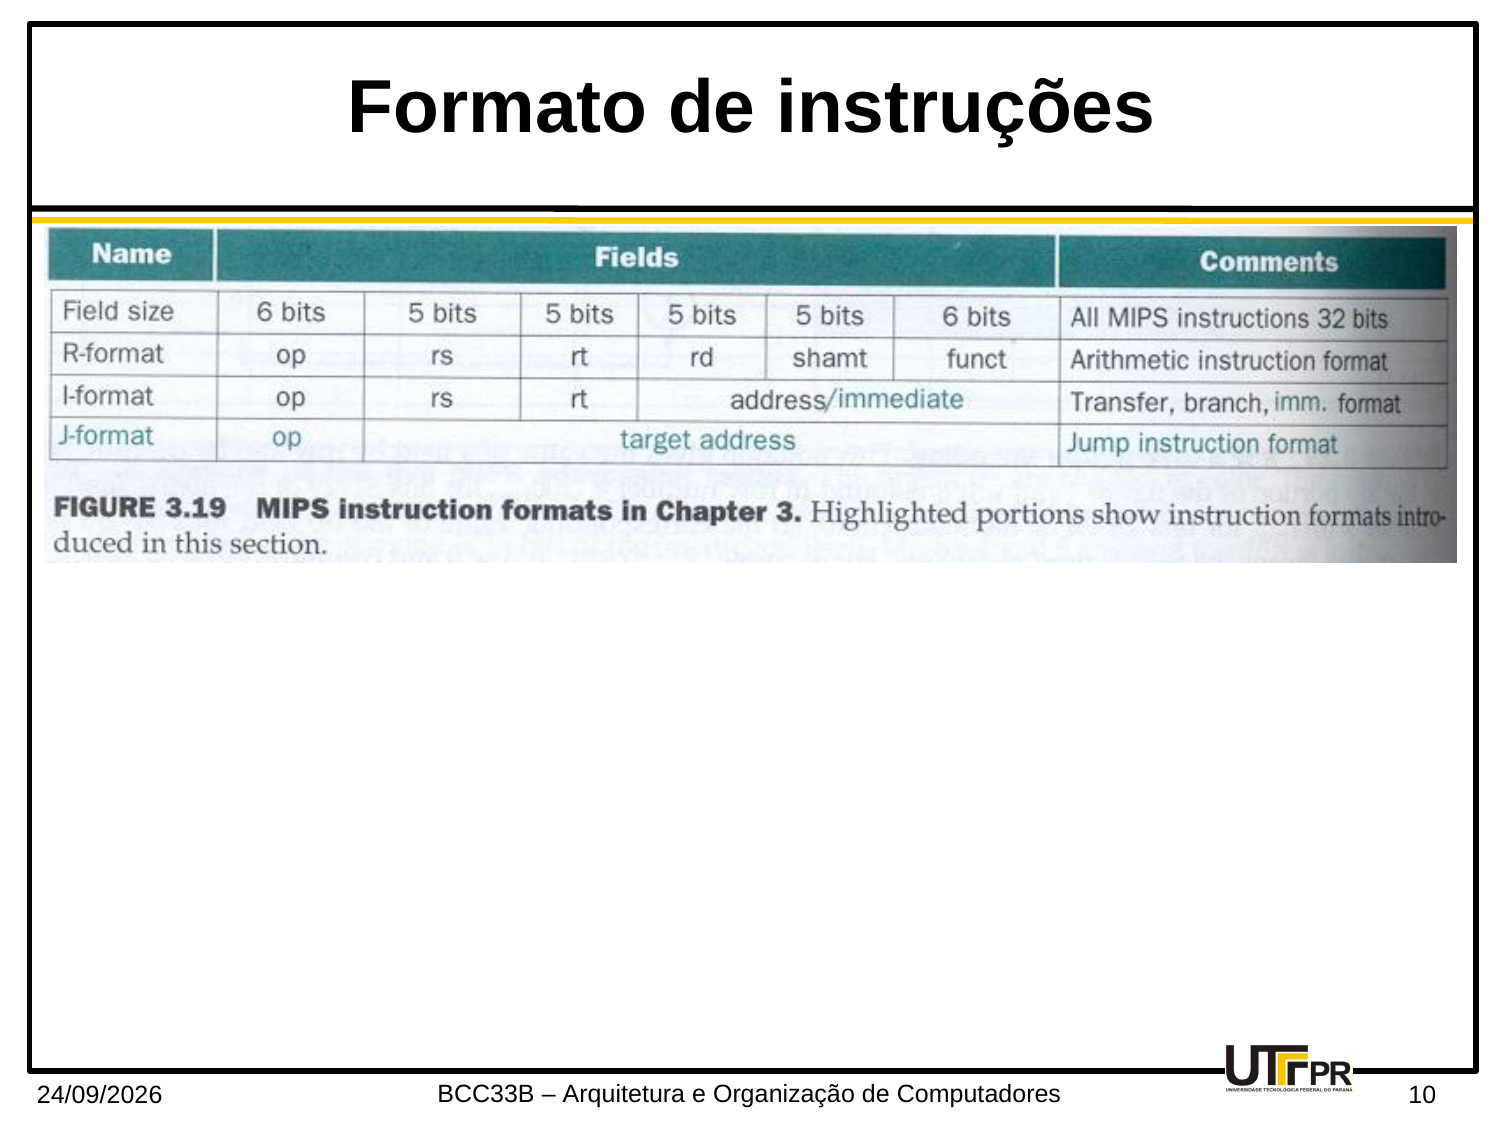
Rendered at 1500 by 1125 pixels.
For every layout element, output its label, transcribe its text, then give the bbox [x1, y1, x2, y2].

title Formato de instruções [35, 11, 1469, 207]
picture [44, 226, 1457, 563]
picture [1225, 1045, 1353, 1092]
